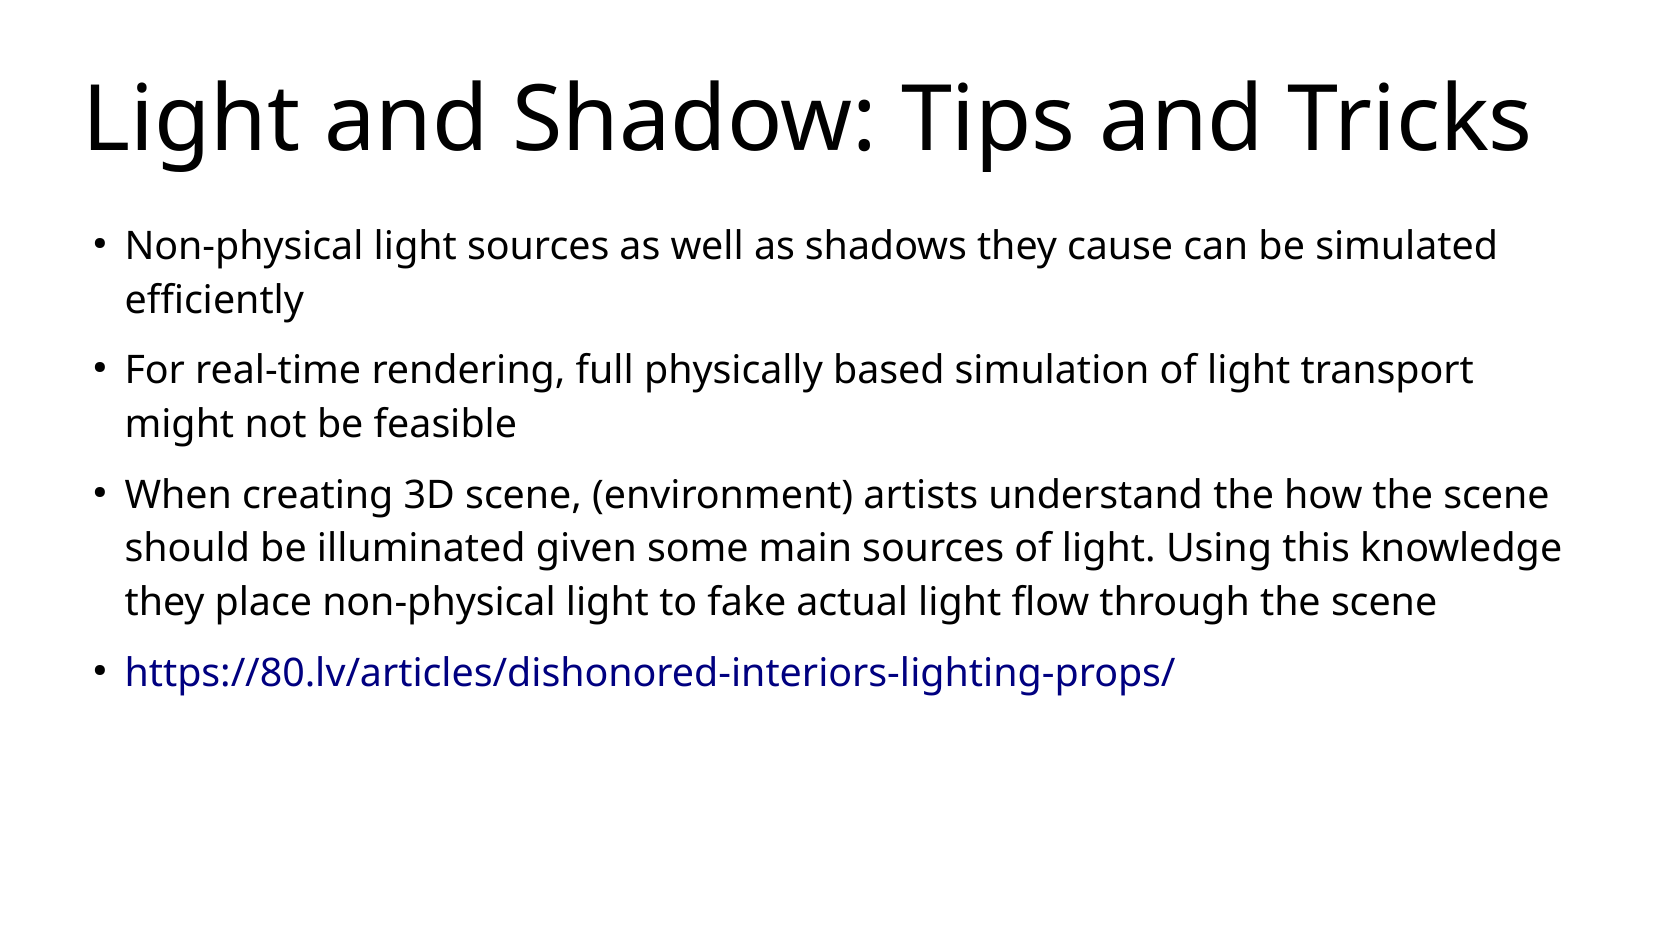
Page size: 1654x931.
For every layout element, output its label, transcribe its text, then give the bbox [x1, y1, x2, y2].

list Non-physical light sources as well as shadows they cause can be simulated efficiently For real-time rendering, full physically based simulation of light transport might not be feasible When creating 3D scene, (environment) artists understand the how the scene should be illuminated given some main sources of light. Using this knowledge they place non-physical light to fake actual light flow through the scene https://80.lv/articles/dishonored-interiors-lighting-props/ [82, 217, 1571, 758]
title Light and Shadow: Tips and Tricks [82, 7, 1571, 217]
